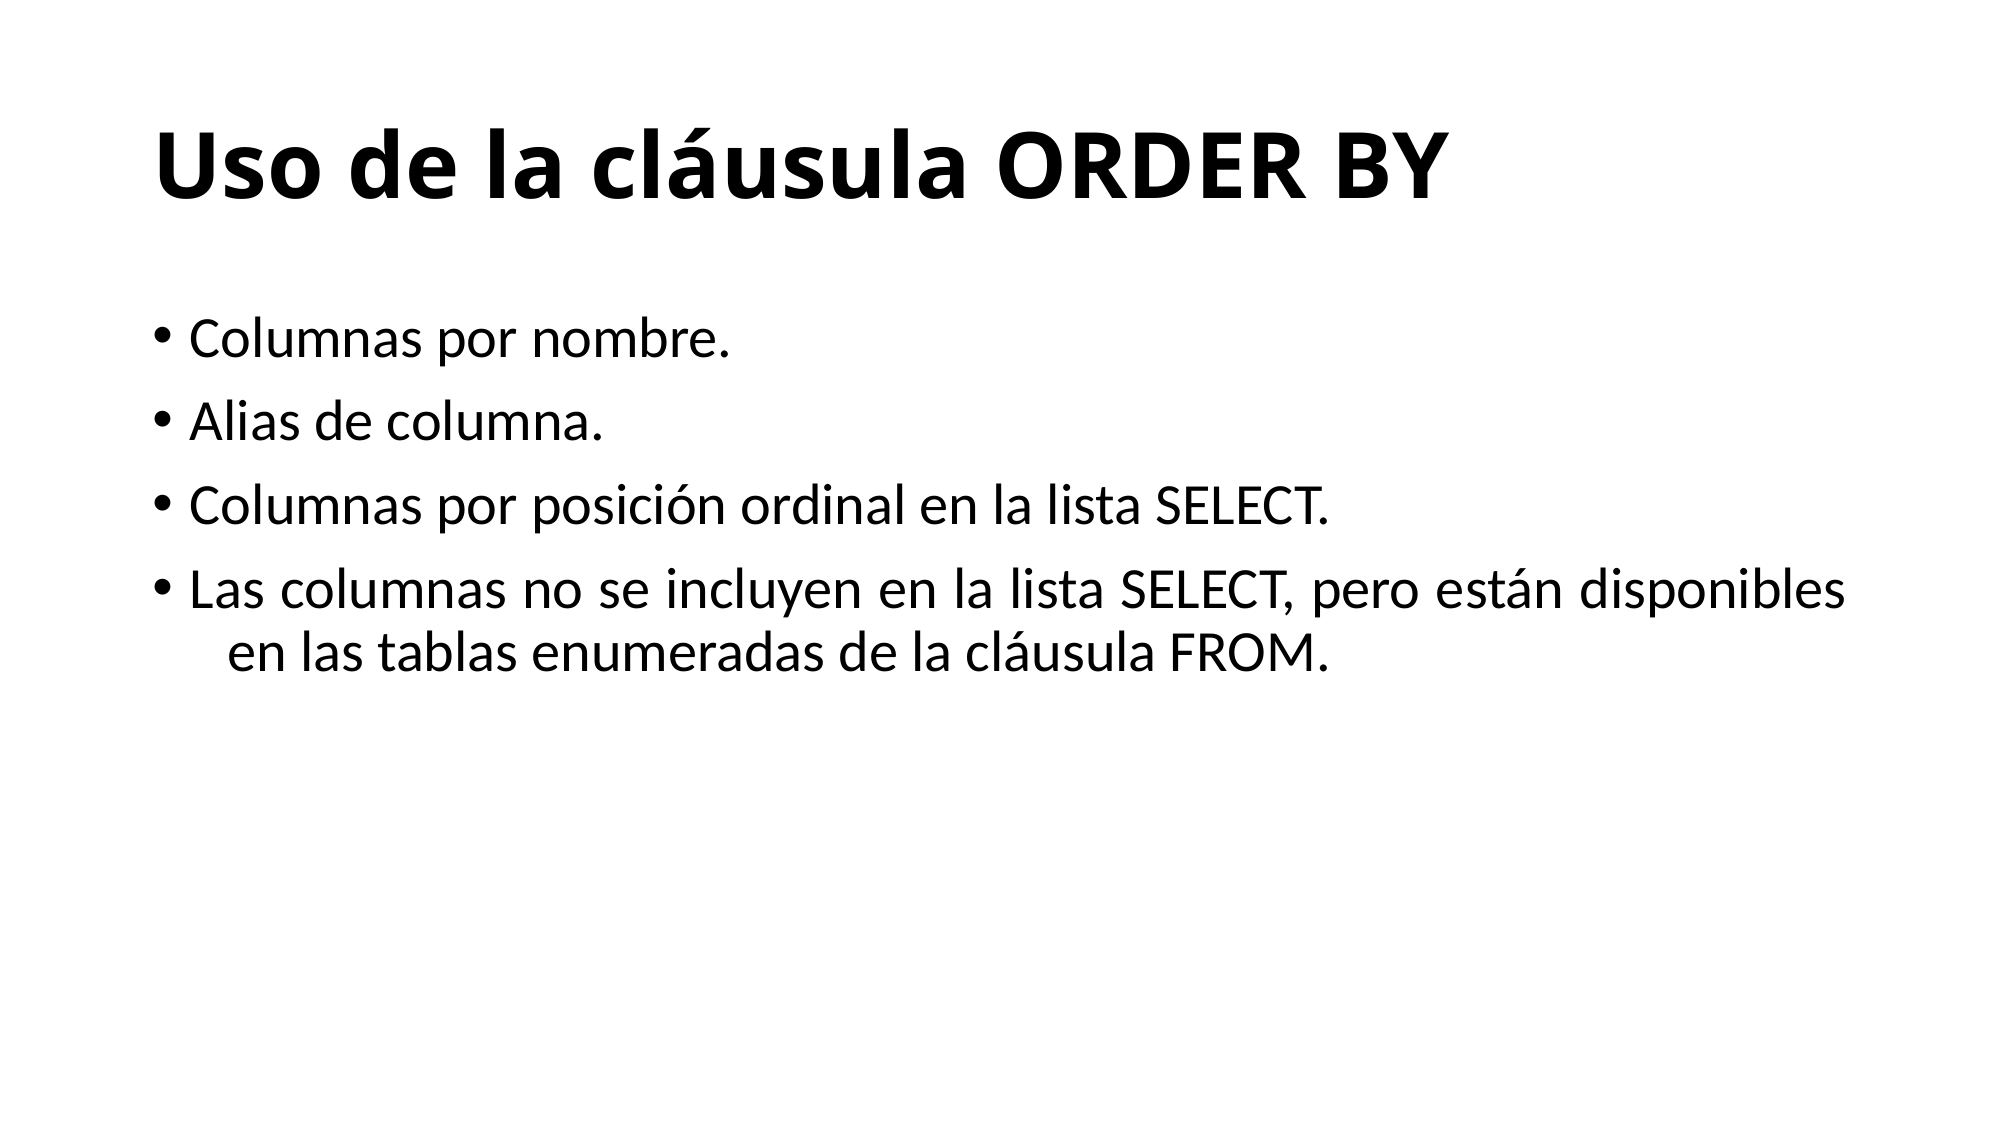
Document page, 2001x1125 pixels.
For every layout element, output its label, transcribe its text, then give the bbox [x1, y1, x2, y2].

list Columnas por nombre. Alias de columna. Columnas por posición ordinal en la lista SELECT. Las columnas no se incluyen en la lista SELECT, pero están disponibles en las tablas enumeradas de la cláusula FROM. [137, 299, 1863, 1014]
title Uso de la cláusula ORDER BY [137, 59, 1863, 278]
